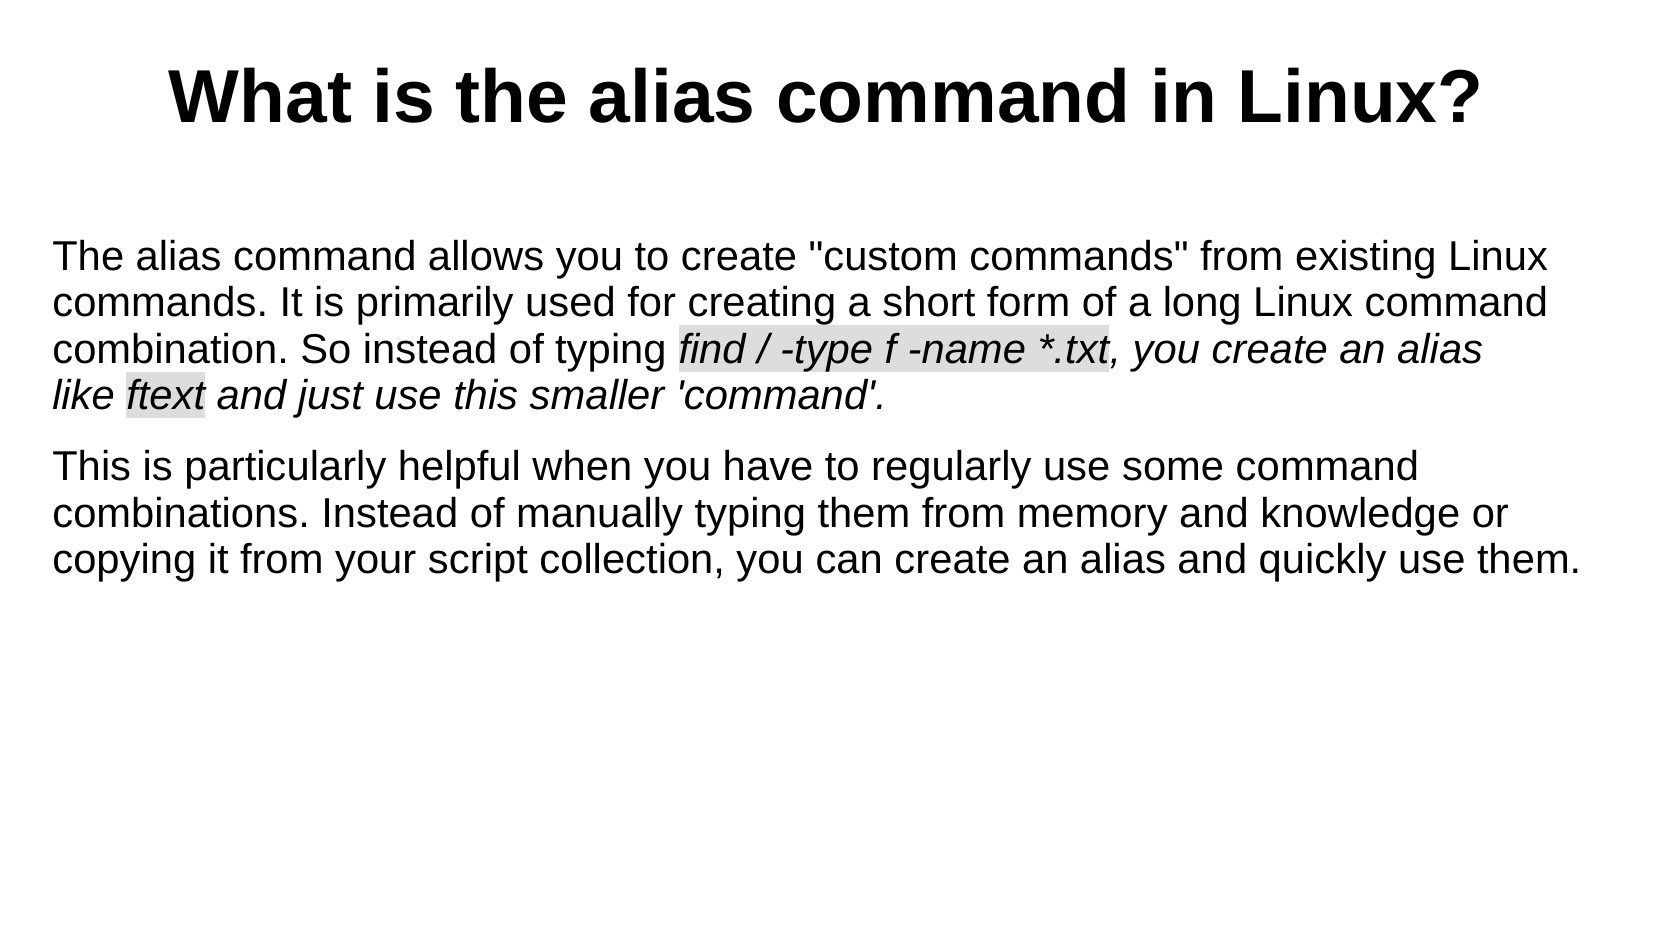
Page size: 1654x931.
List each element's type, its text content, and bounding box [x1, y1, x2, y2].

text_box The alias command allows you to create "custom commands" from existing Linux commands. It is primarily used for creating a short form of a long Linux command combination. So instead of typing find / -type f -name *.txt, you create an alias like ftext and just use this smaller 'command'. This is particularly helpful when you have to regularly use some command combinations. Instead of manually typing them from memory and knowledge or copying it from your script collection, you can create an alias and quickly use them. [37, 225, 1613, 826]
title What is the alias command in Linux? [82, 37, 1571, 193]
